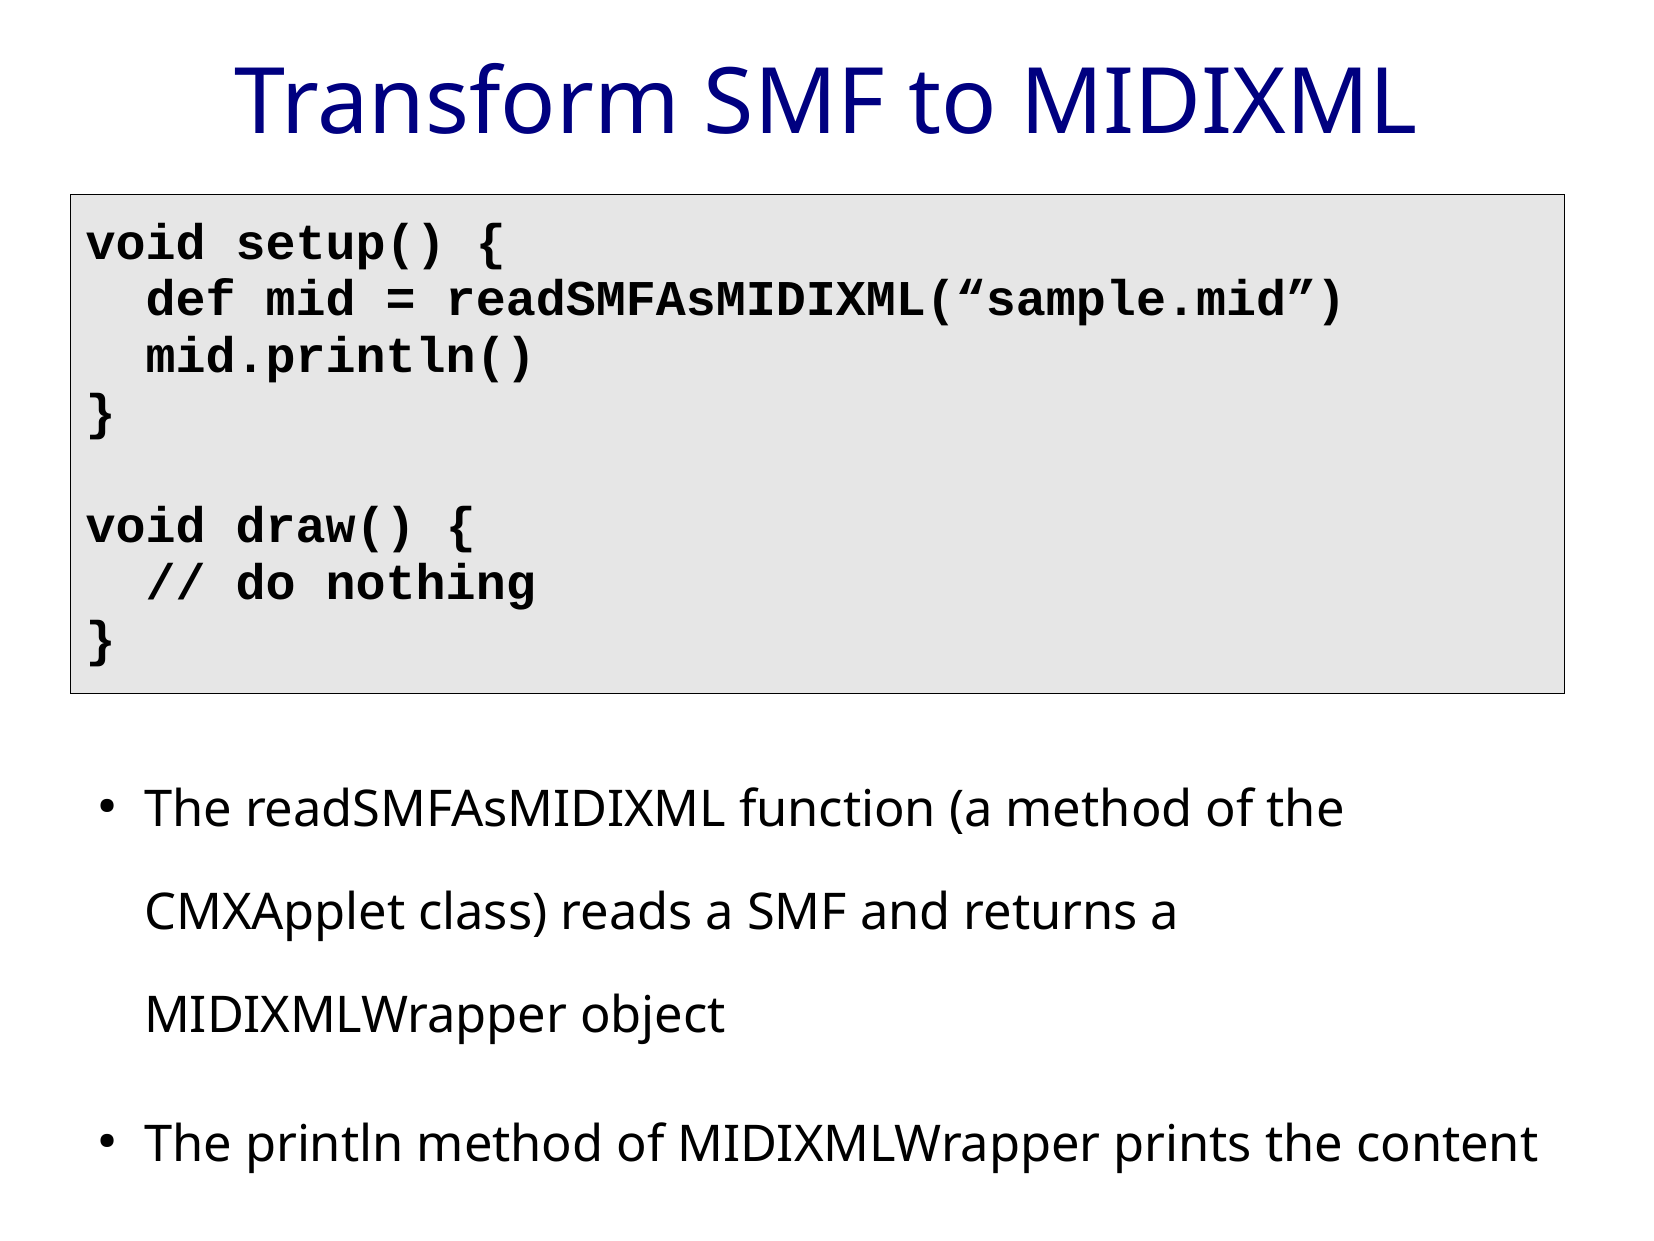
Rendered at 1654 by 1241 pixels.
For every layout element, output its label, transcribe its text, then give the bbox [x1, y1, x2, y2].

list The readSMFAsMIDIXML function (a method of the CMXApplet class) reads a SMF and returns a MIDIXMLWrapper object The println method of MIDIXMLWrapper prints the content [82, 738, 1571, 1217]
text_box void setup() { def mid = readSMFAsMIDIXML(“sample.mid”) mid.println() } void draw() { // do nothing } [70, 194, 1565, 694]
title Transform SMF to MIDIXML [82, 49, 1571, 148]
